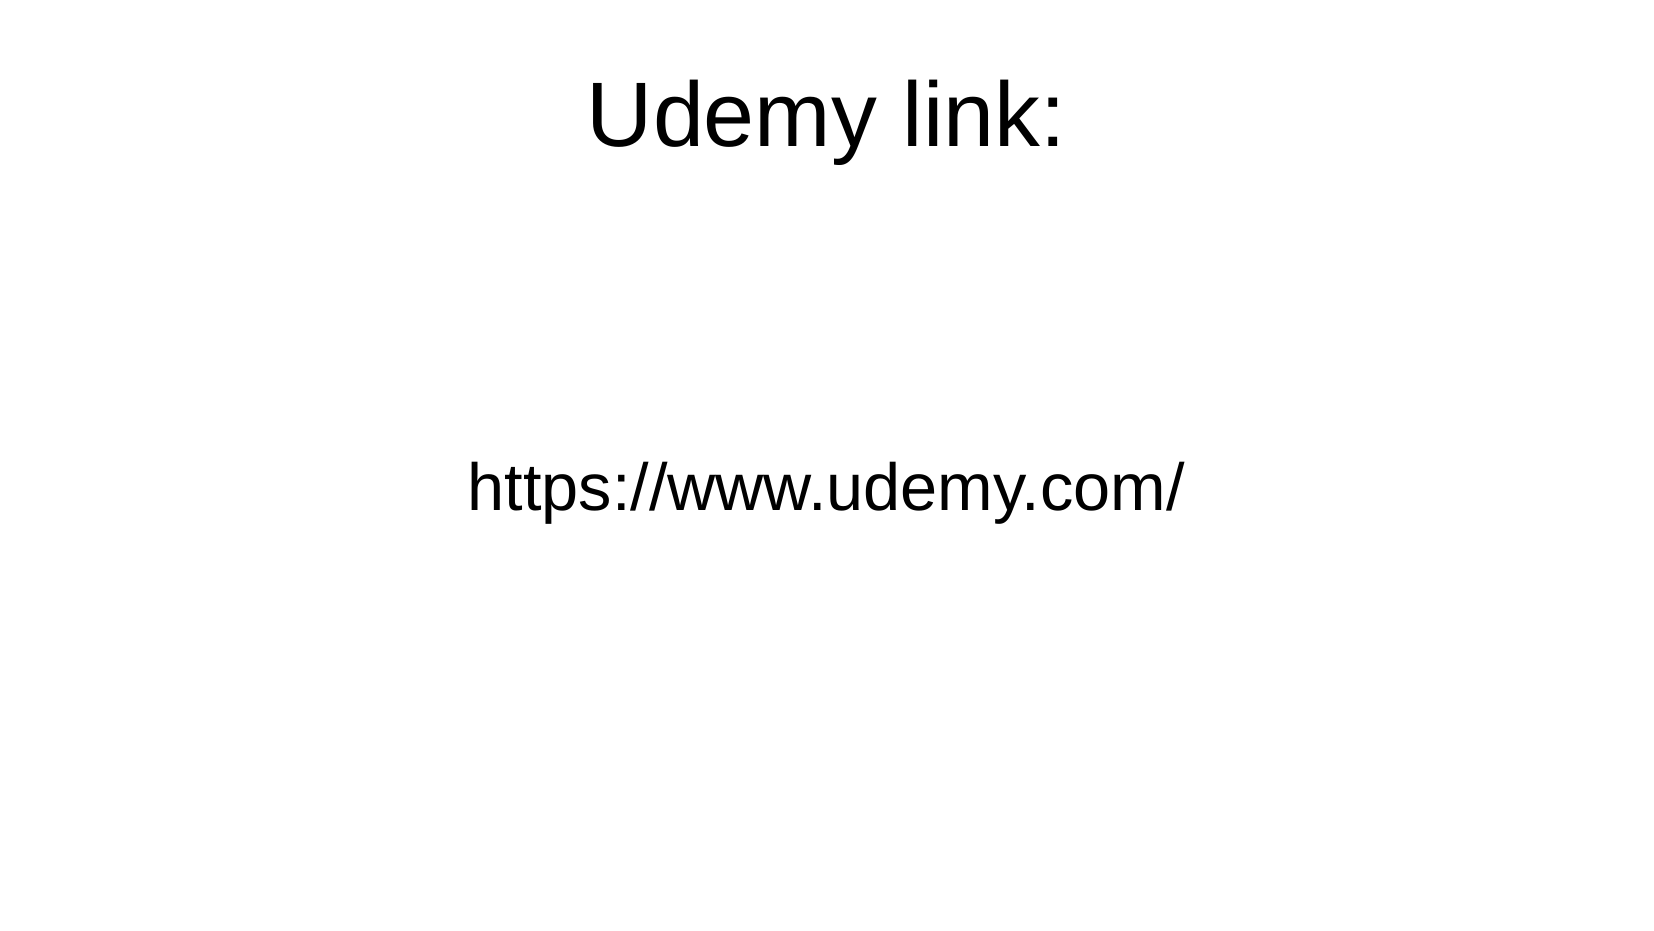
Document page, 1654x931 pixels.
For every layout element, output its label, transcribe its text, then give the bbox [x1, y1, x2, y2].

subtitle https://www.udemy.com/ [82, 217, 1571, 758]
title Udemy link: [82, 37, 1571, 193]
